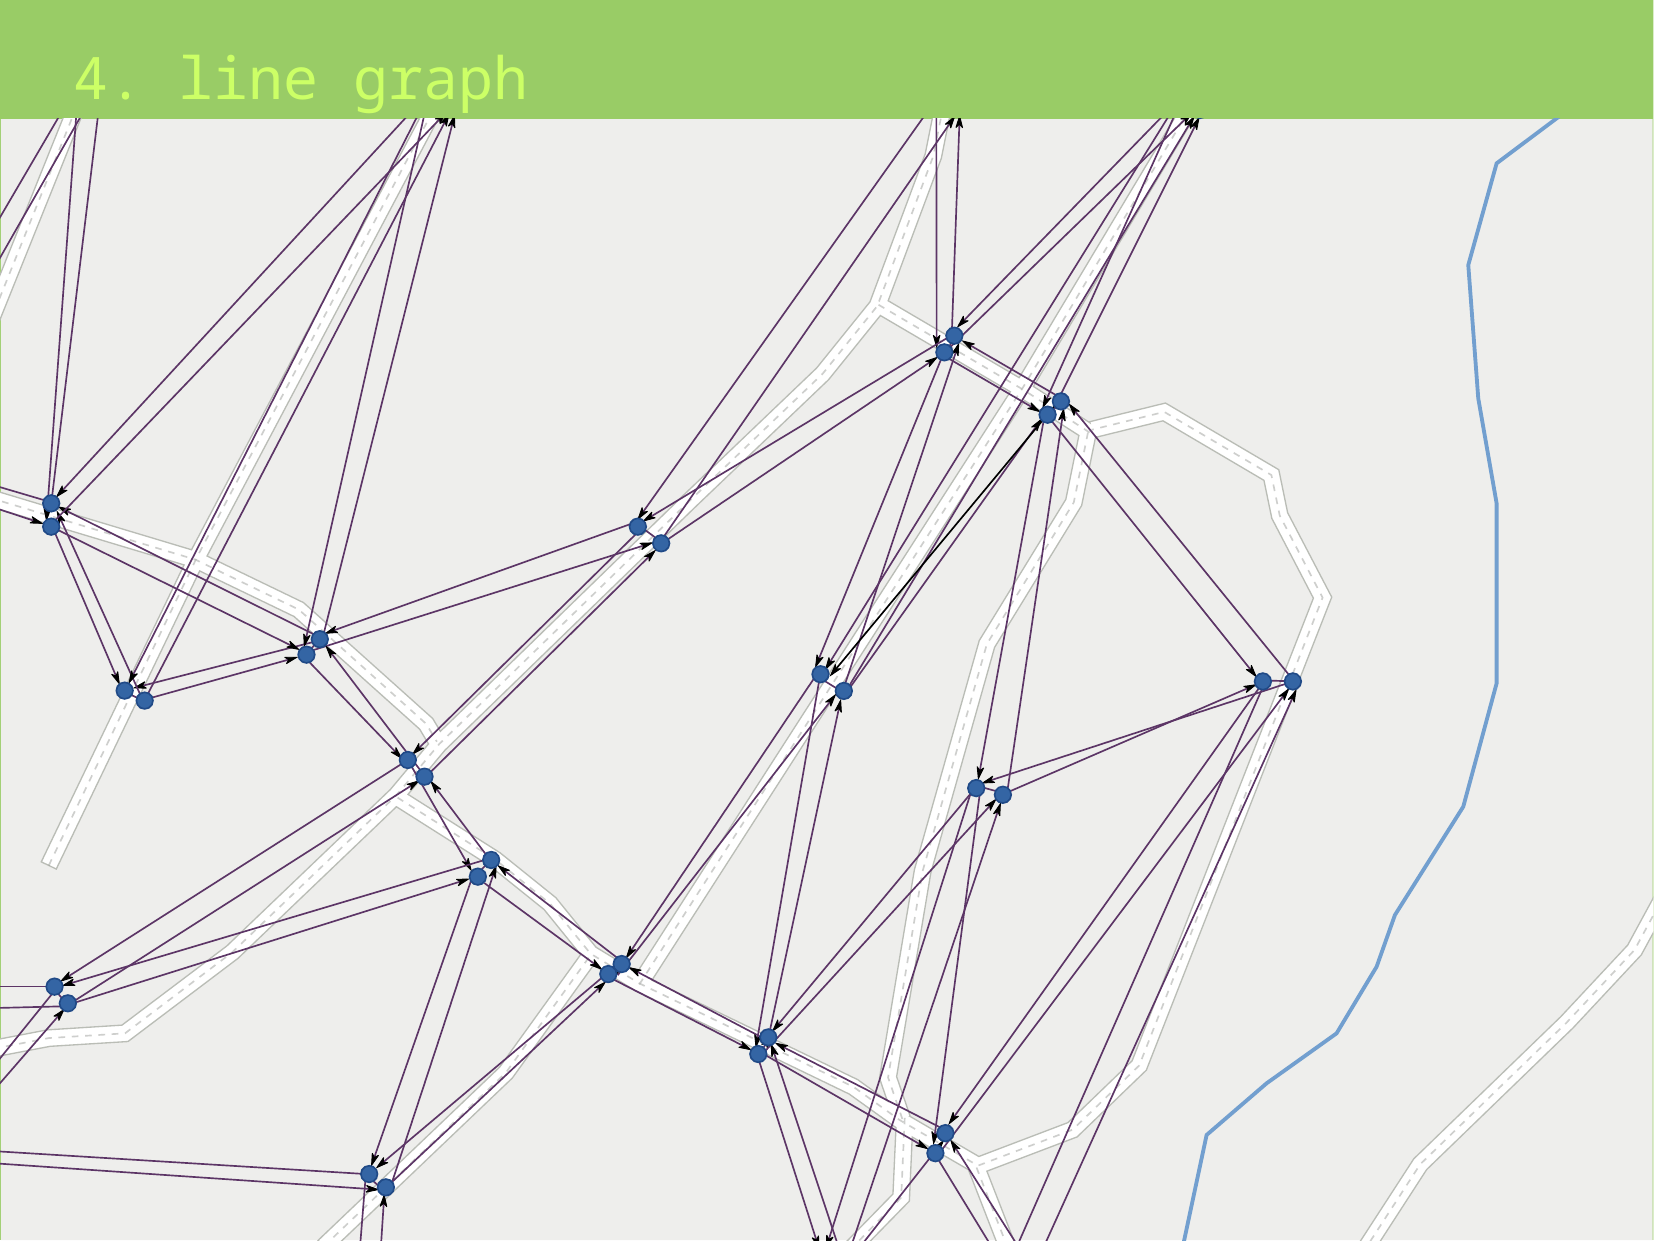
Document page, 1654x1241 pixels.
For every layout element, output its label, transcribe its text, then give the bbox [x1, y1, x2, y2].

text_box 4. line graph [59, 29, 544, 115]
picture [0, 118, 1654, 1241]
